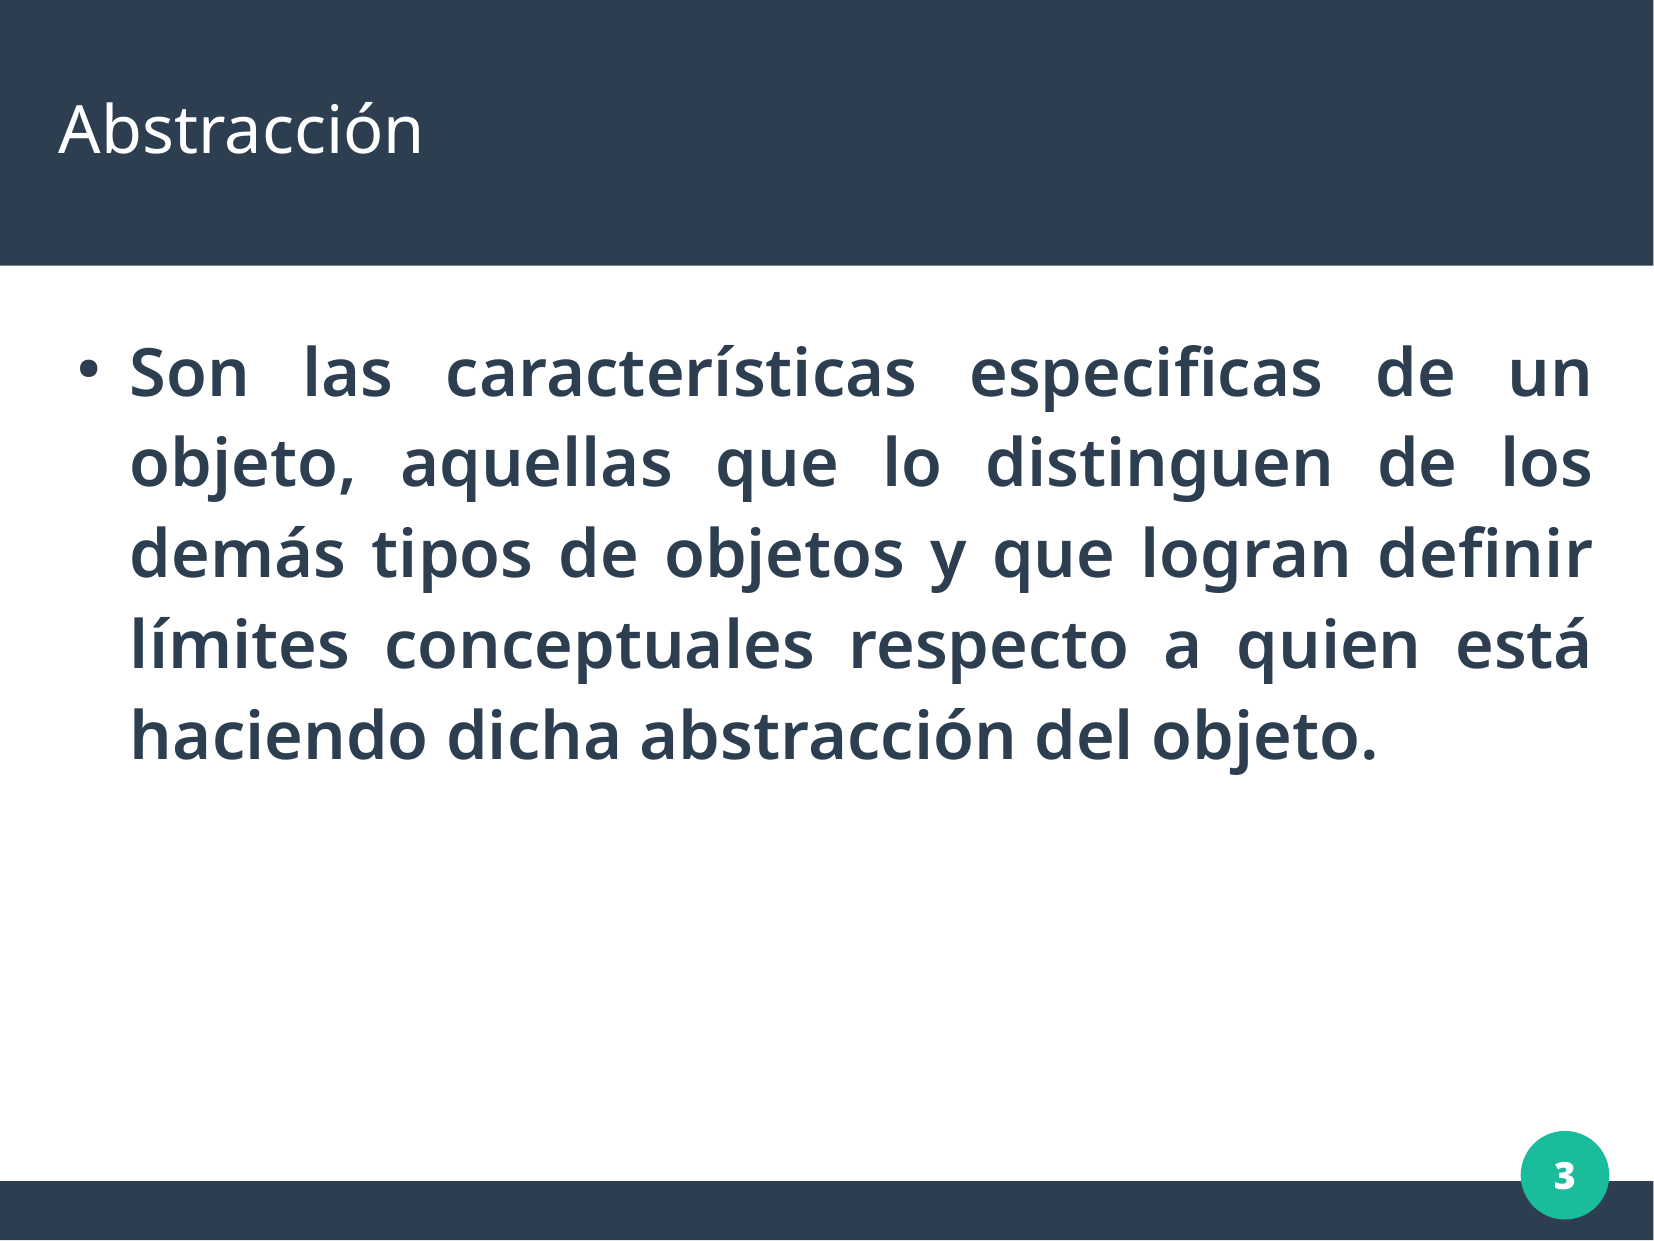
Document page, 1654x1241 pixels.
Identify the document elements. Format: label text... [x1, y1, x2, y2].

title Abstracción [59, 49, 1595, 207]
list Son las características especificas de un objeto, aquellas que lo distinguen de los demás tipos de objetos y que logran definir límites conceptuales respecto a quien está haciendo dicha abstracción del objeto. [59, 324, 1595, 1152]
